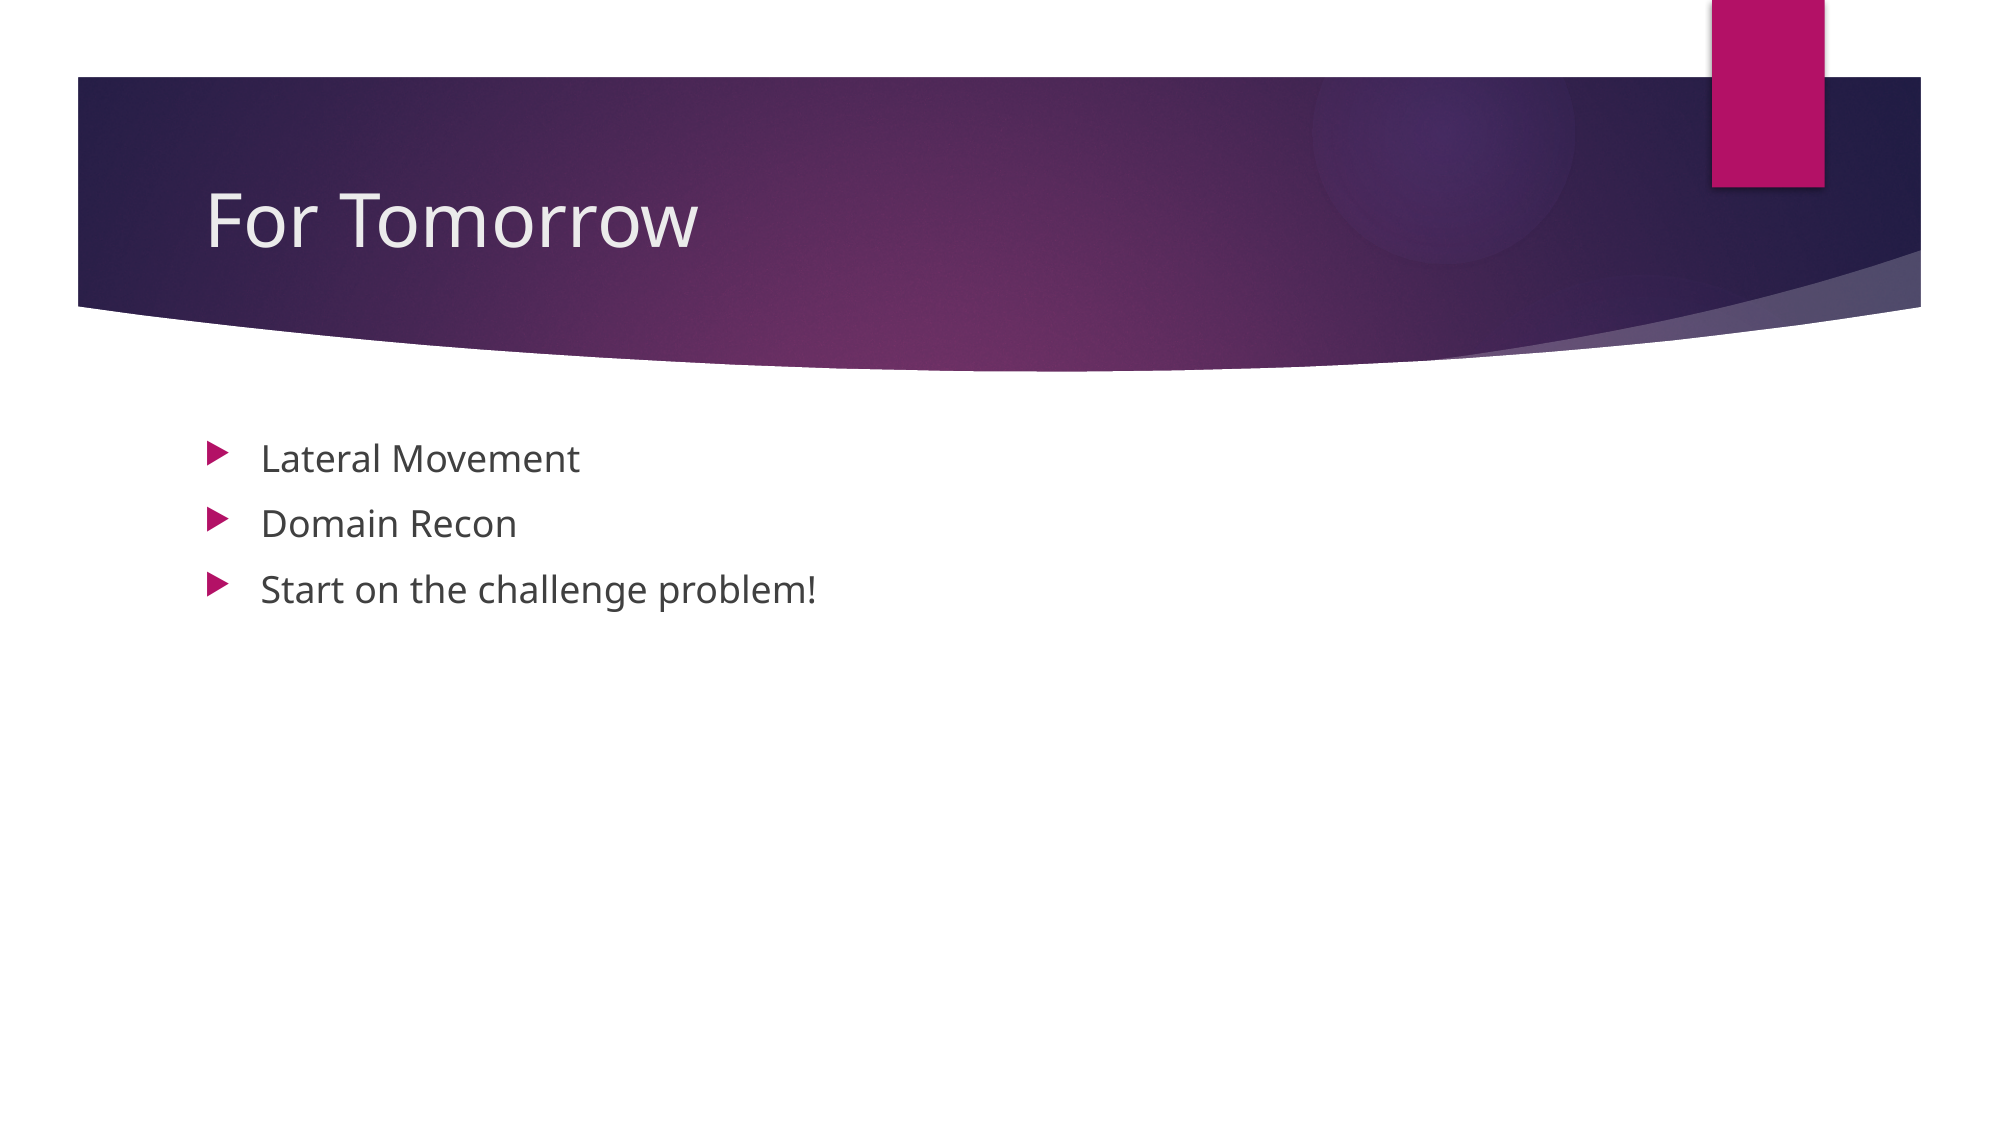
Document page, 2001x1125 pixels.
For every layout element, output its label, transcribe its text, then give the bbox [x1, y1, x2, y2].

list Lateral Movement Domain Recon Start on the challenge problem! [189, 427, 1638, 988]
title For Tomorrow [189, 159, 1627, 276]
title Now what? [1467, 300, 1788, 358]
picture [79, 78, 1920, 371]
